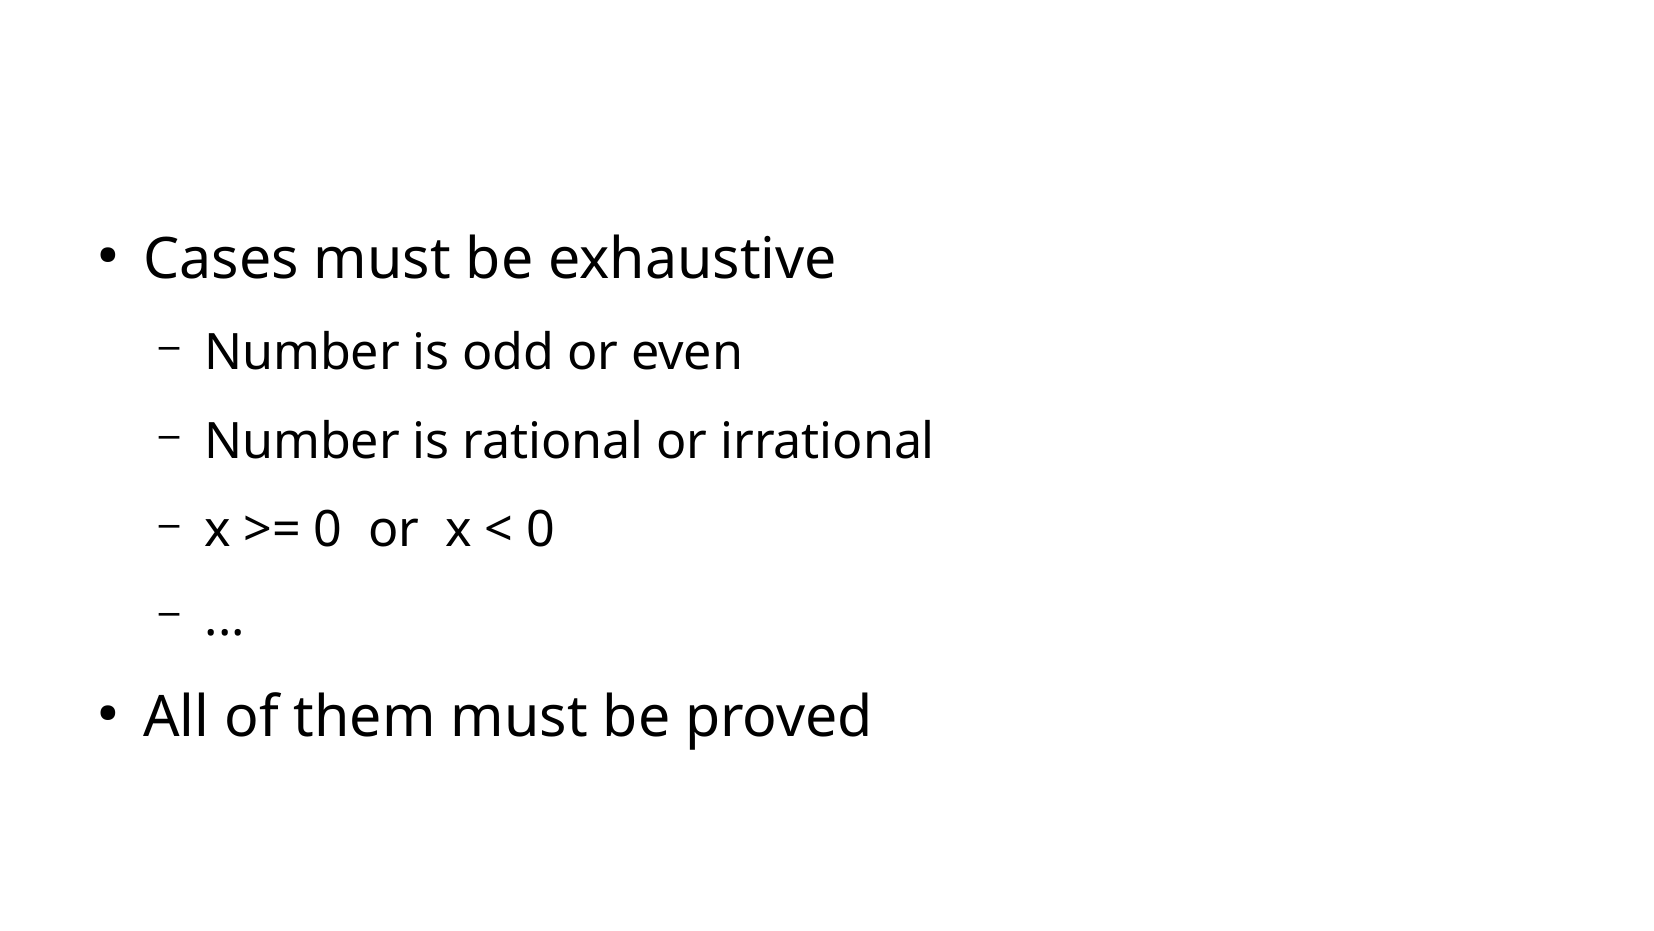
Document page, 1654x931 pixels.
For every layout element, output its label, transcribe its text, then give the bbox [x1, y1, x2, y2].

list Cases must be exhaustive Number is odd or even Number is rational or irrational x >= 0 or x < 0 ... All of them must be proved [82, 217, 1571, 758]
